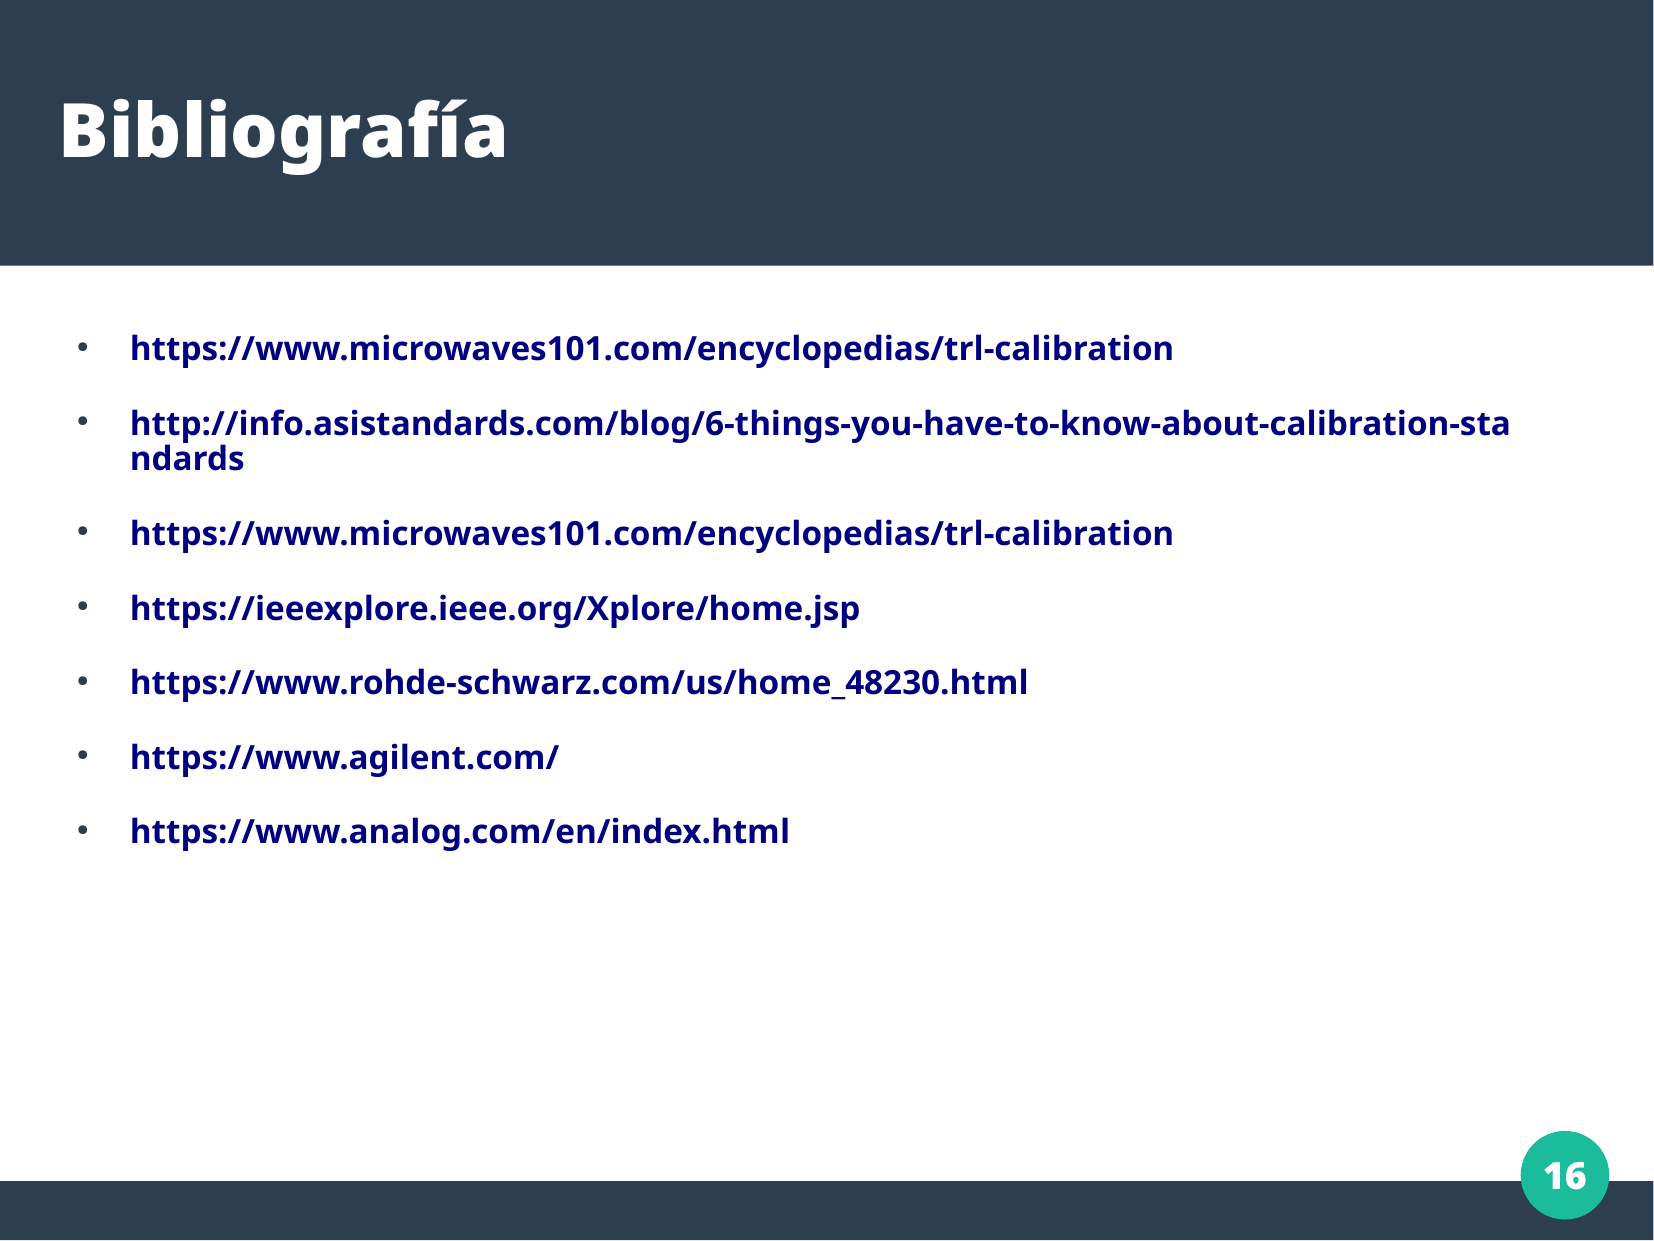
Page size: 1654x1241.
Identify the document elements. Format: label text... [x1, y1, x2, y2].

list https://www.microwaves101.com/encyclopedias/trl-calibration http://info.asistandards.com/blog/6-things-you-have-to-know-about-calibration-standards https://www.microwaves101.com/encyclopedias/trl-calibration https://ieeexplore.ieee.org/Xplore/home.jsp https://www.rohde-schwarz.com/us/home_48230.html https://www.agilent.com/ https://www.analog.com/en/index.html [59, 324, 1524, 1152]
title Bibliografía [59, 49, 1595, 207]
